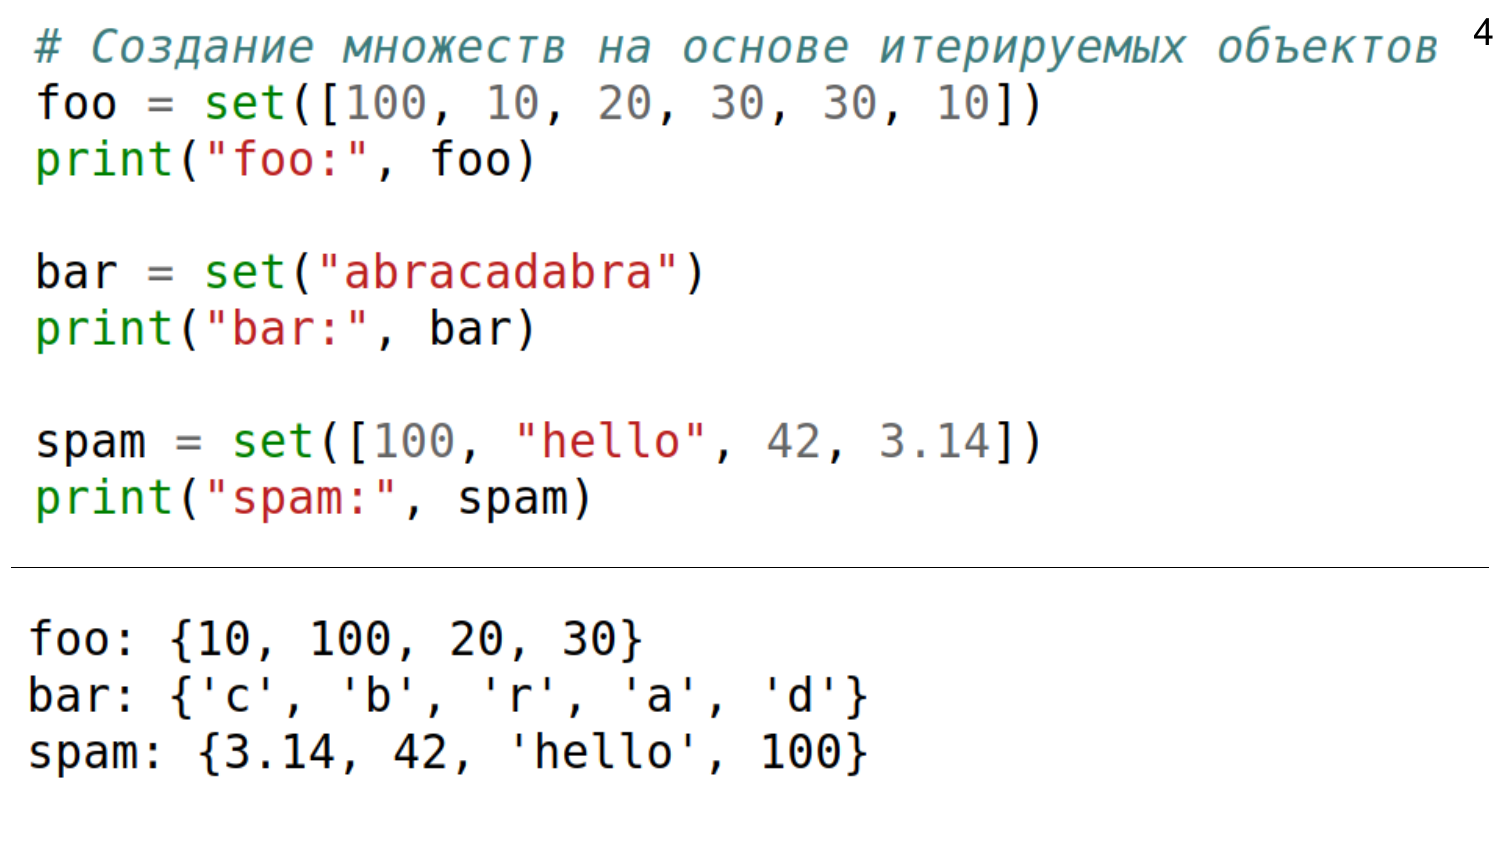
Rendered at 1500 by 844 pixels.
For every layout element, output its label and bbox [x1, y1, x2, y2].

picture [17, 602, 879, 792]
picture [23, 16, 1454, 539]
